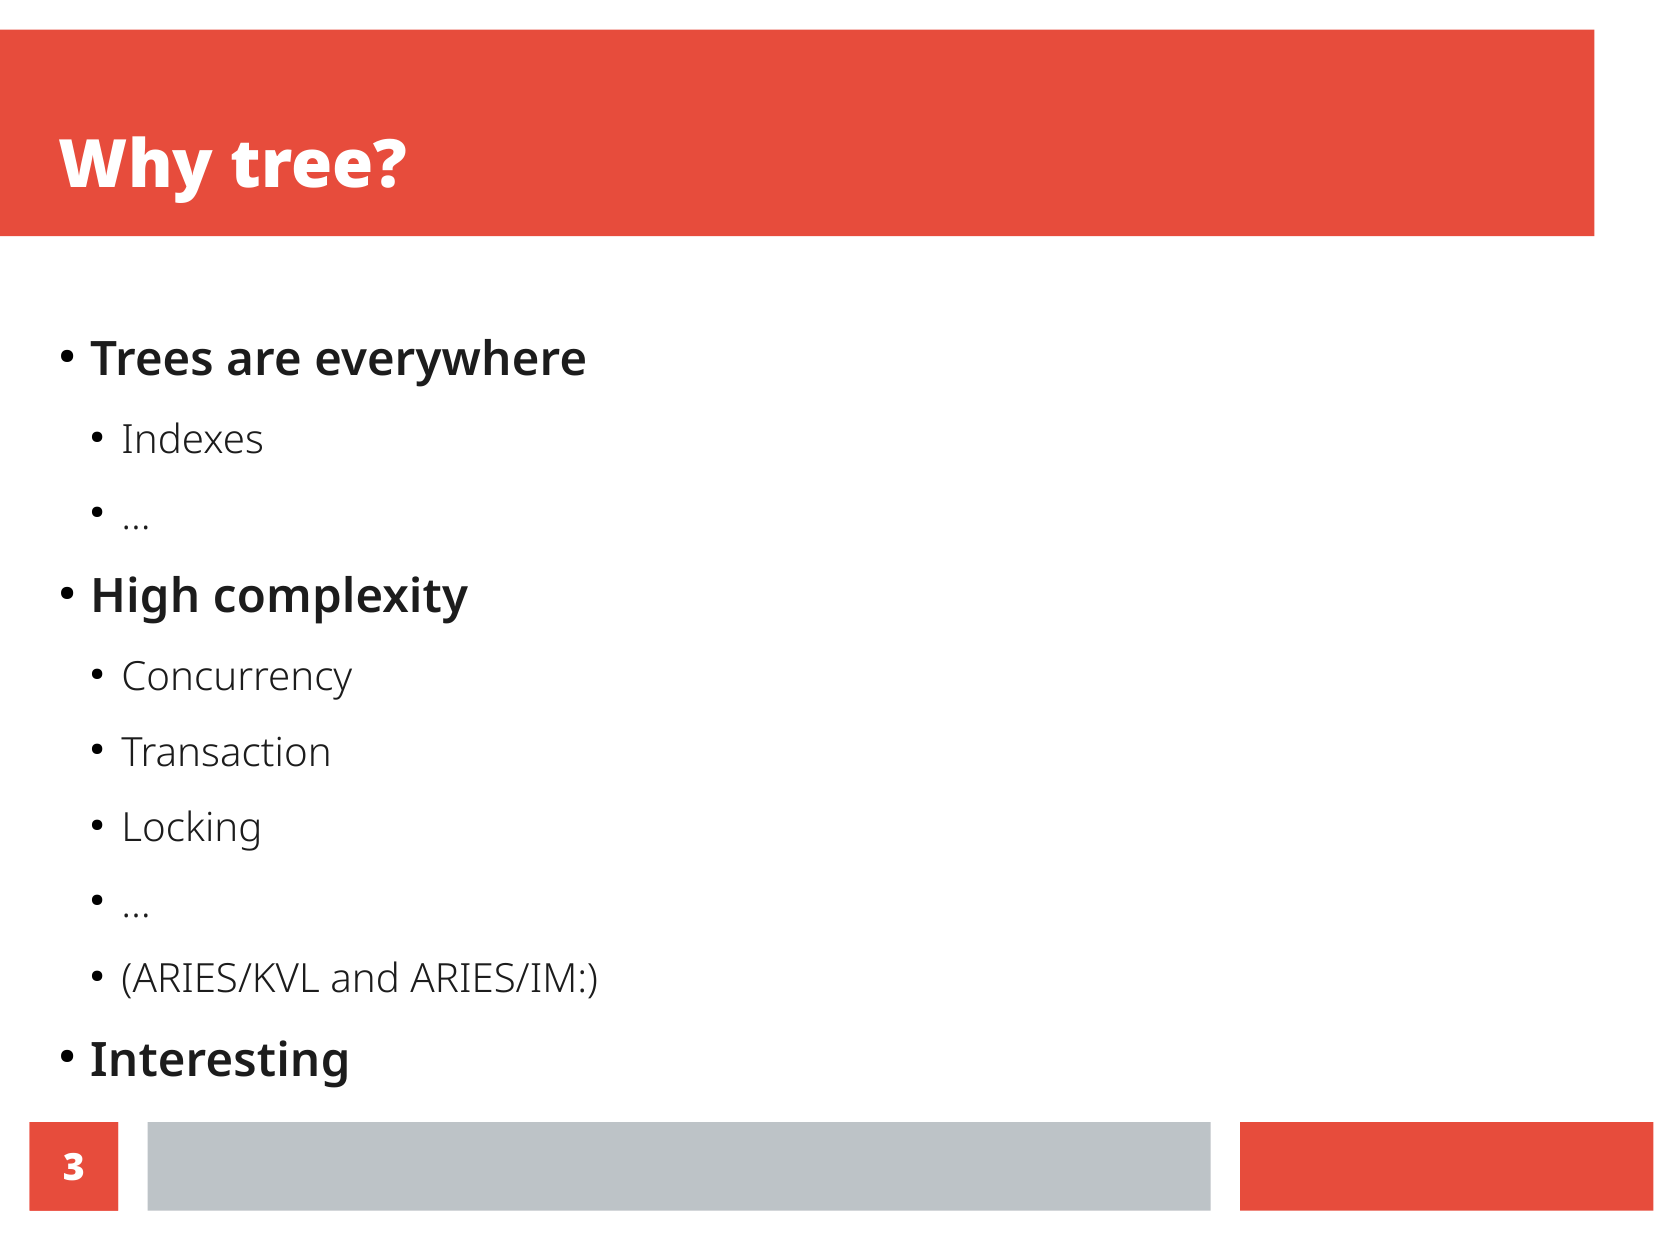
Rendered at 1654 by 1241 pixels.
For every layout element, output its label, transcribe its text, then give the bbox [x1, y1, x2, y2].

list Trees are everywhere Indexes ... High complexity Concurrency Transaction Locking … (ARIES/KVL and ARIES/IM:) Interesting [59, 324, 1565, 1093]
title Why tree? [59, 59, 1595, 207]
